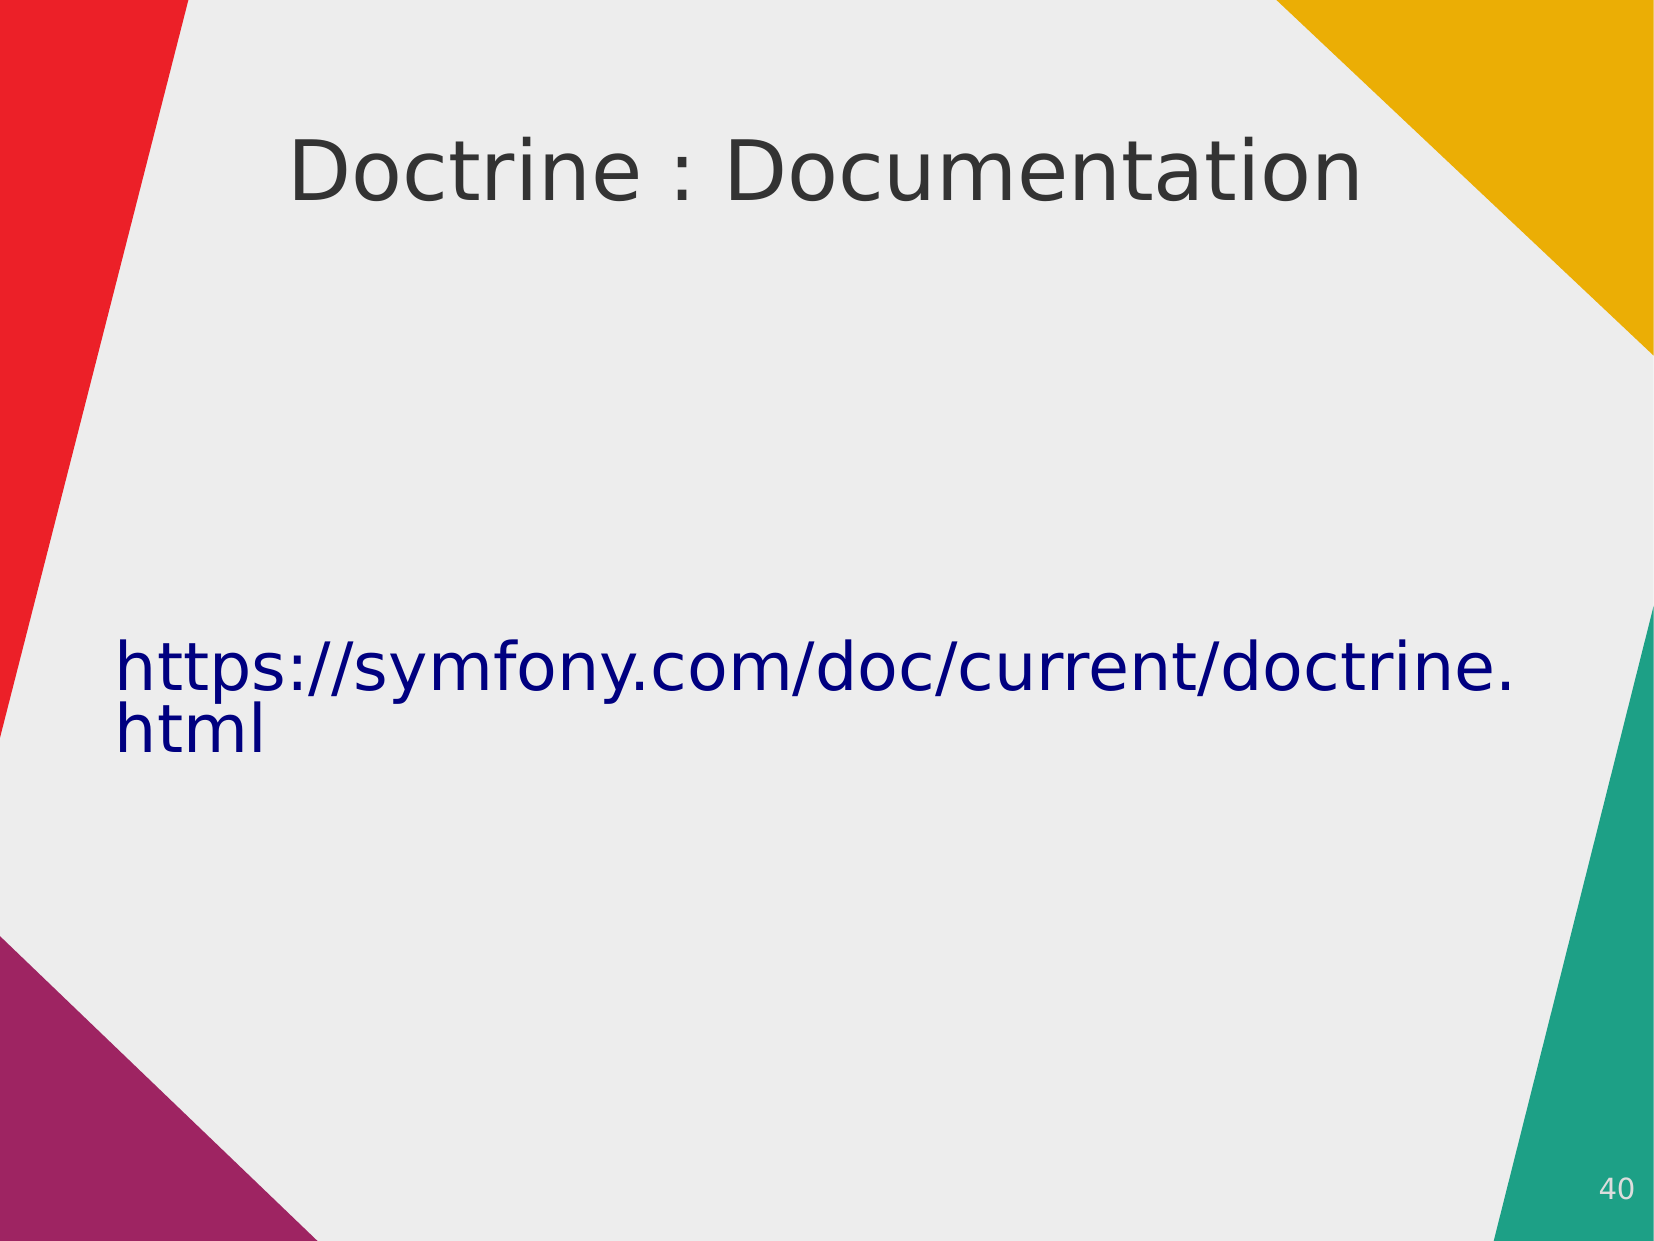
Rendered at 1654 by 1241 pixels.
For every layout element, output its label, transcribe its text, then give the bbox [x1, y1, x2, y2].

subtitle https://symfony.com/doc/current/doctrine.html [114, 302, 1539, 1033]
title Doctrine : Documentation [114, 73, 1539, 271]
